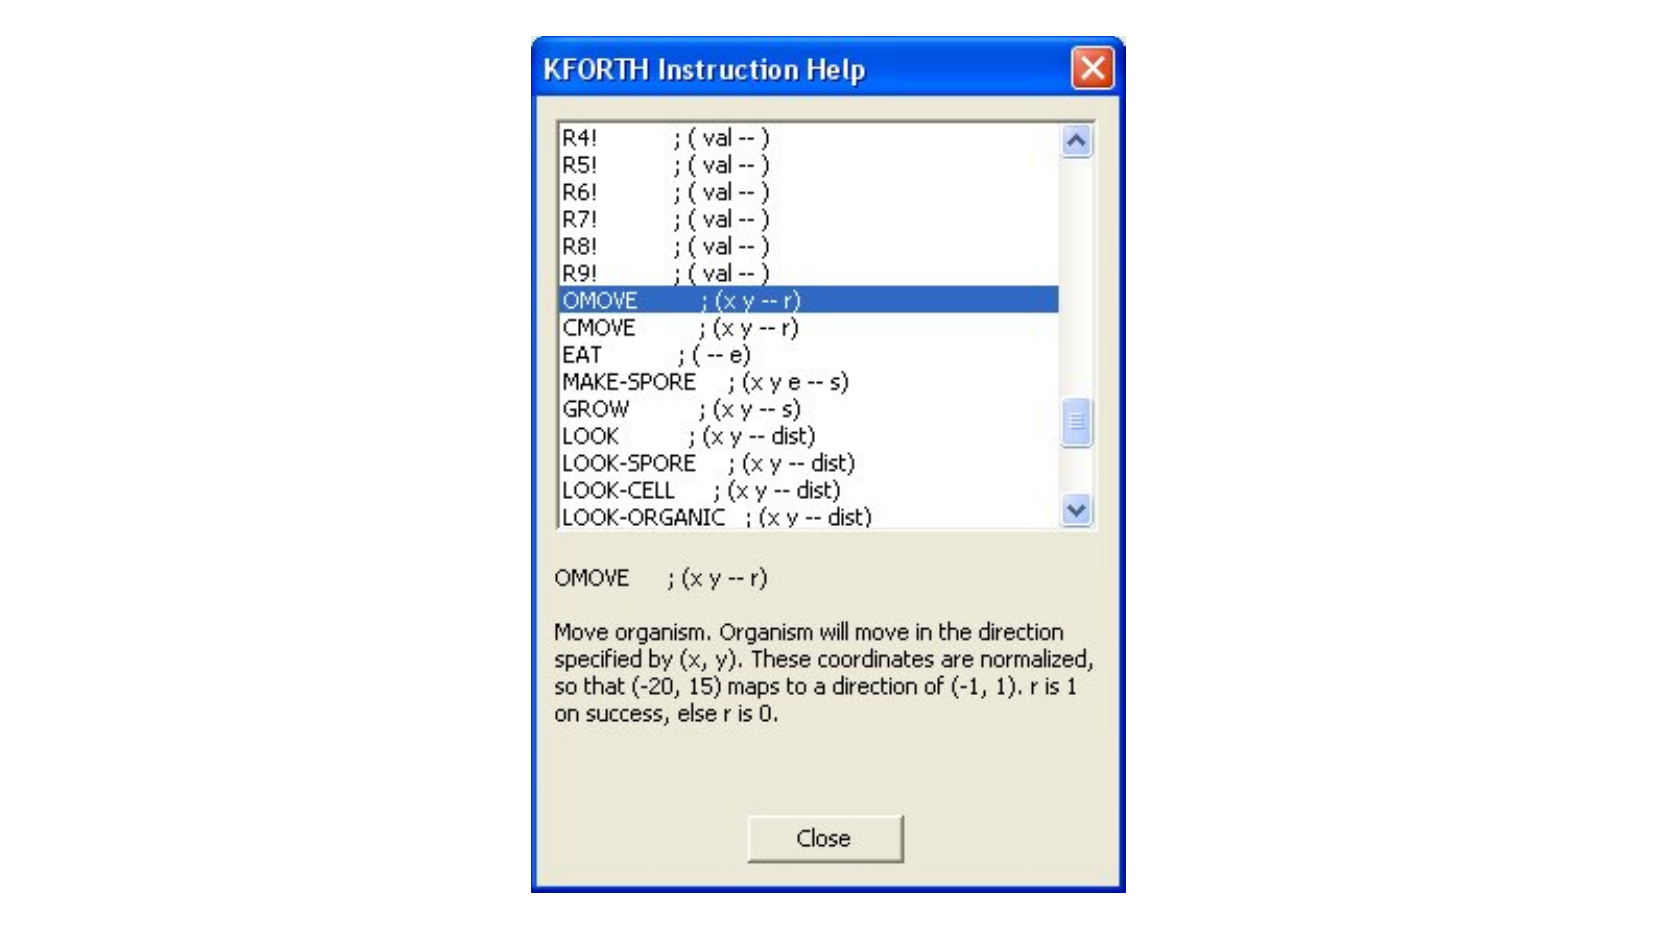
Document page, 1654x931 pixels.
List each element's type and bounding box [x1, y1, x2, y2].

picture [531, 36, 1126, 893]
